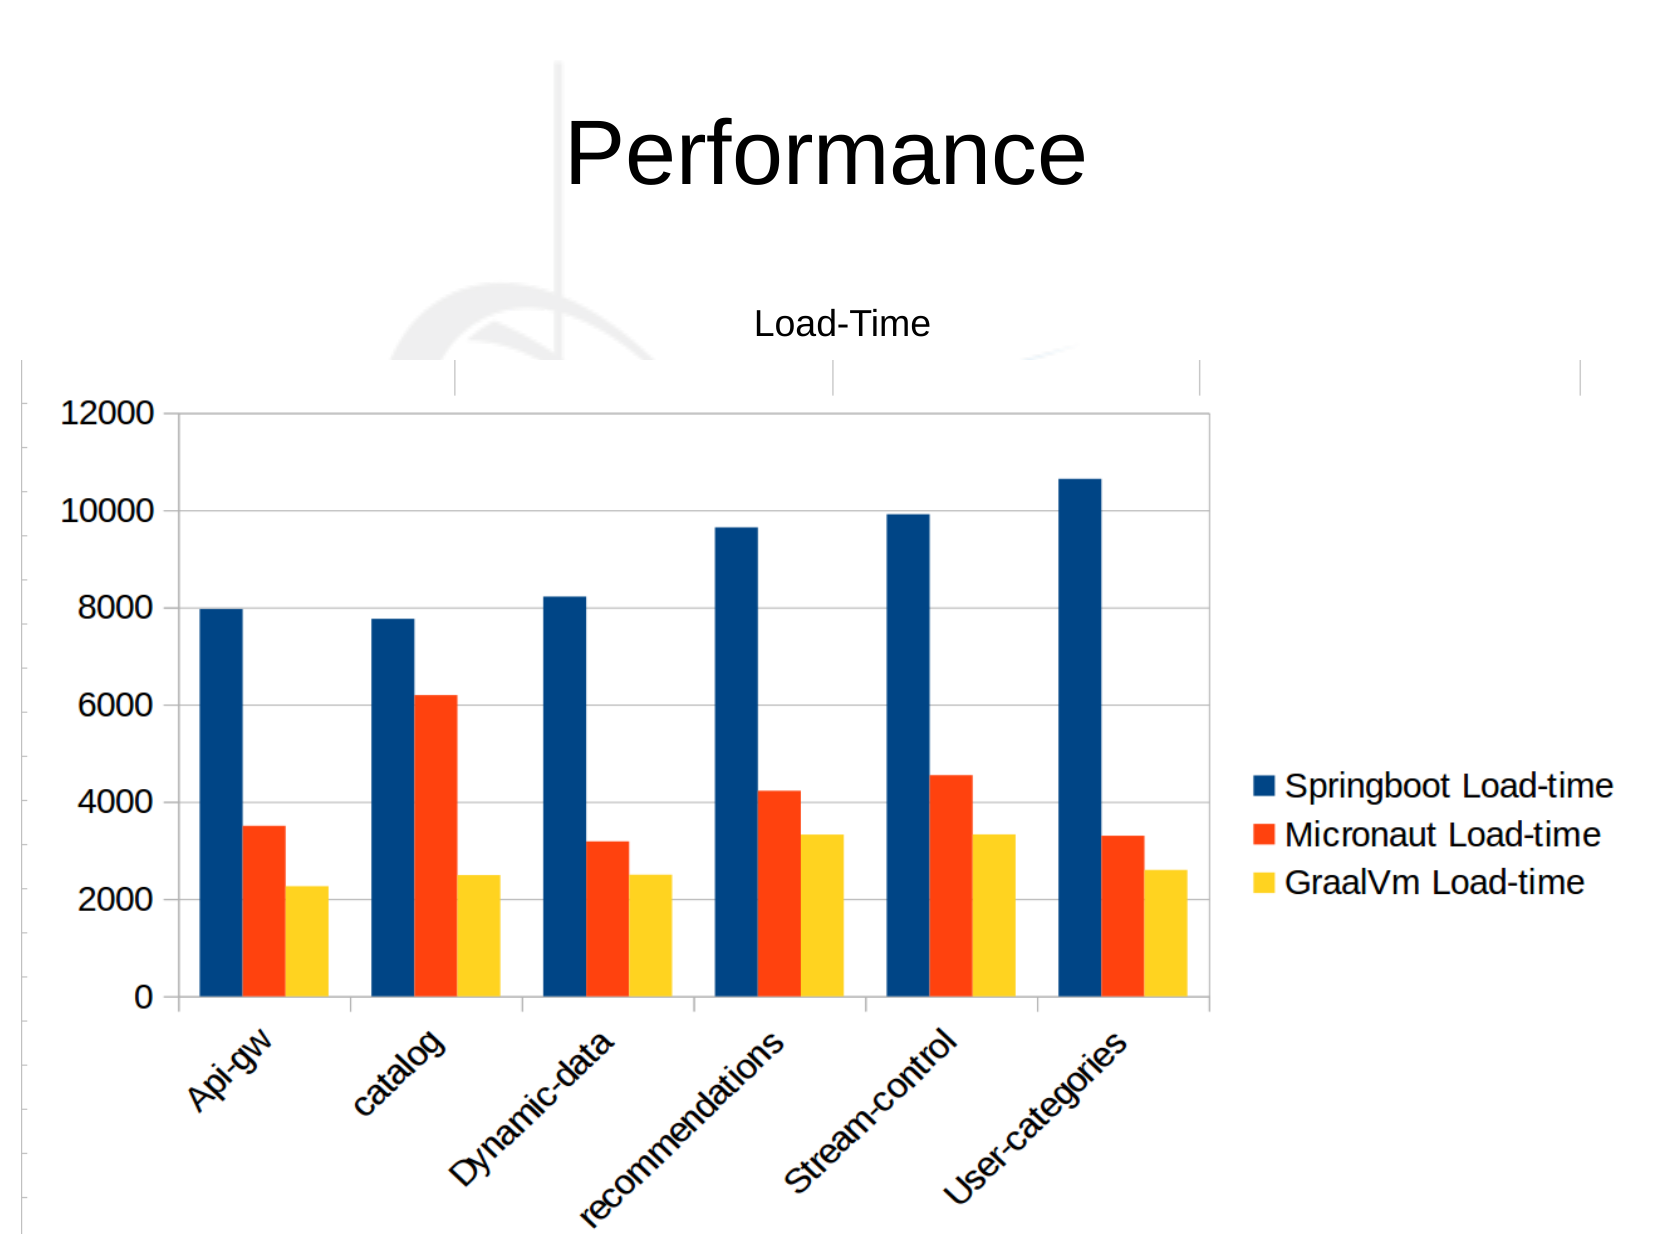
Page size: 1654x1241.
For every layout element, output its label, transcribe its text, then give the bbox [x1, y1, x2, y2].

text_box Load-Time [739, 295, 947, 353]
title Performance [82, 49, 1571, 257]
picture [0, 11, 1640, 1234]
